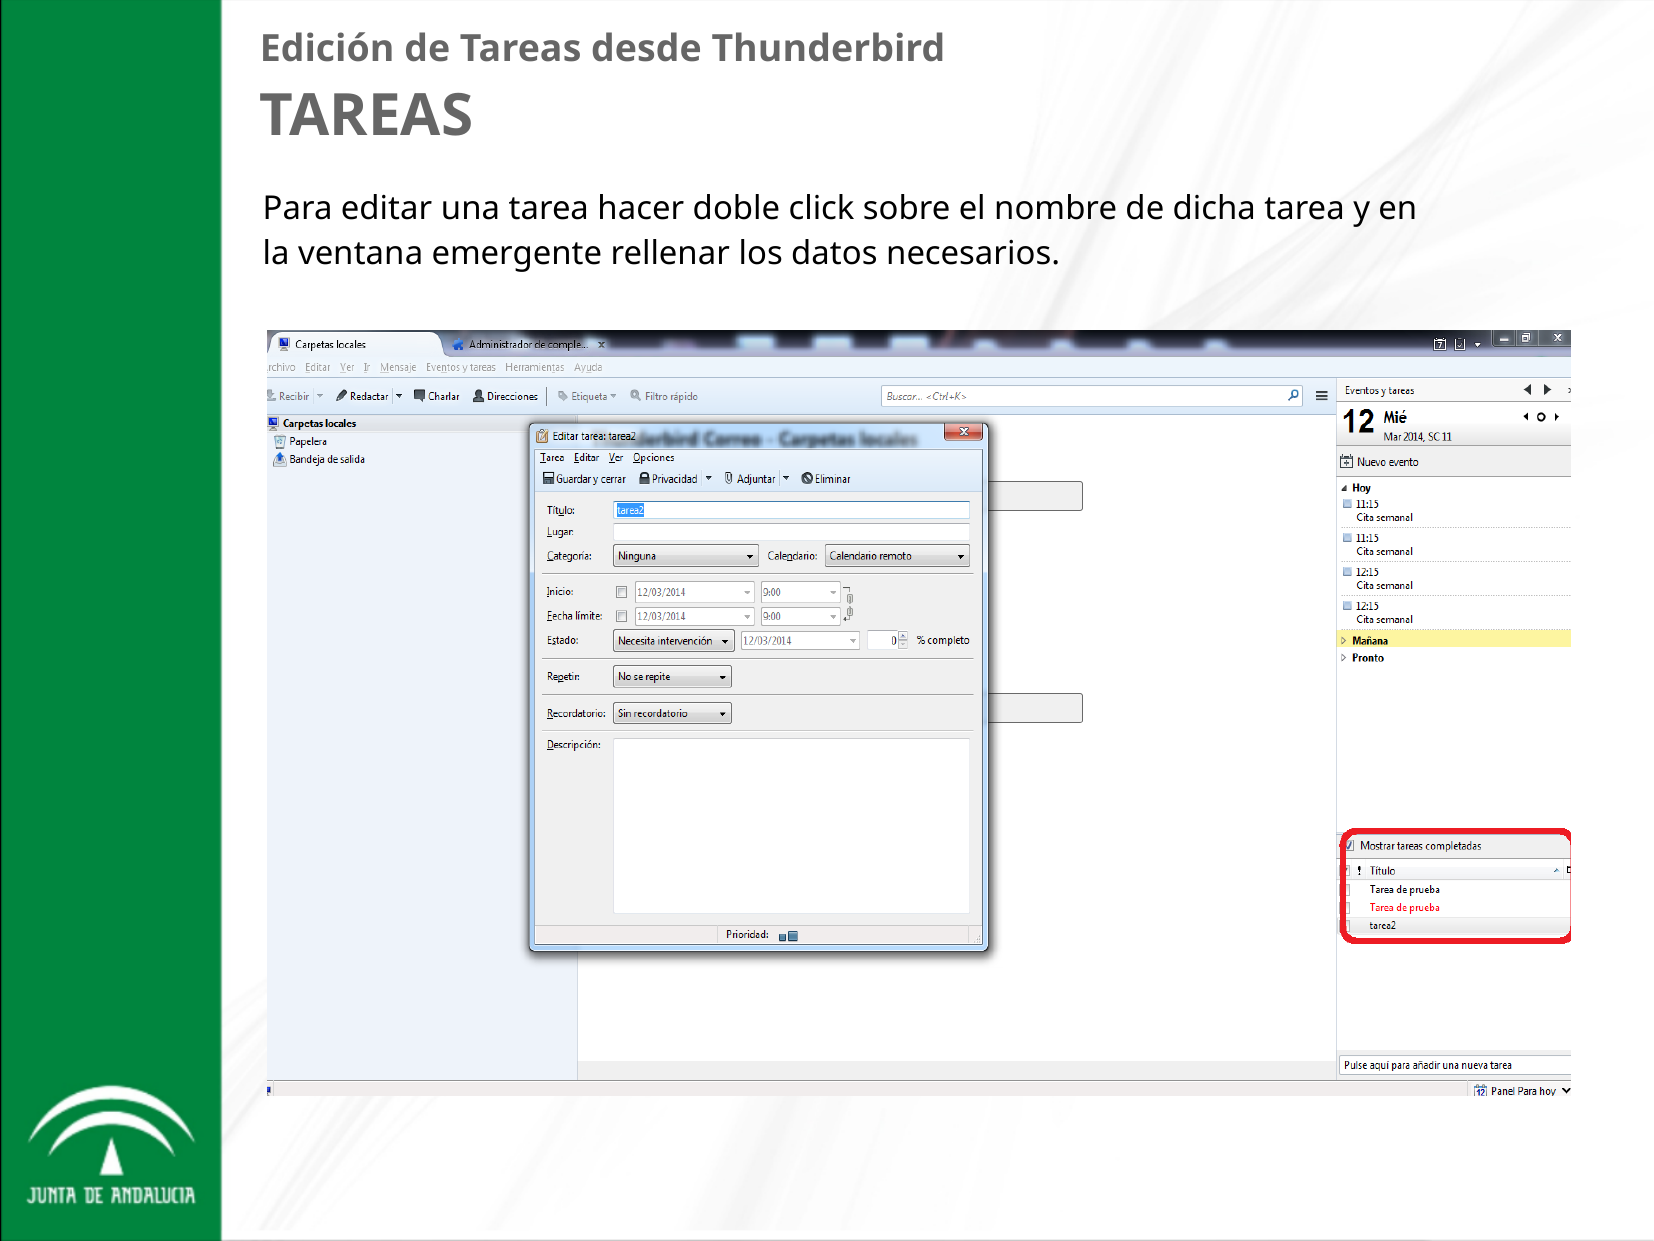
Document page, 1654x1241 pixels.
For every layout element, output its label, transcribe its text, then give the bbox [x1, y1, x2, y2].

text_box Para editar una tarea hacer doble click sobre el nombre de dicha tarea y en la ventana emergente rellenar los datos necesarios. [177, 177, 1459, 281]
picture [0, 0, 1654, 1241]
title Edición de Tareas desde Thunderbird TAREAS [259, 30, 1577, 143]
